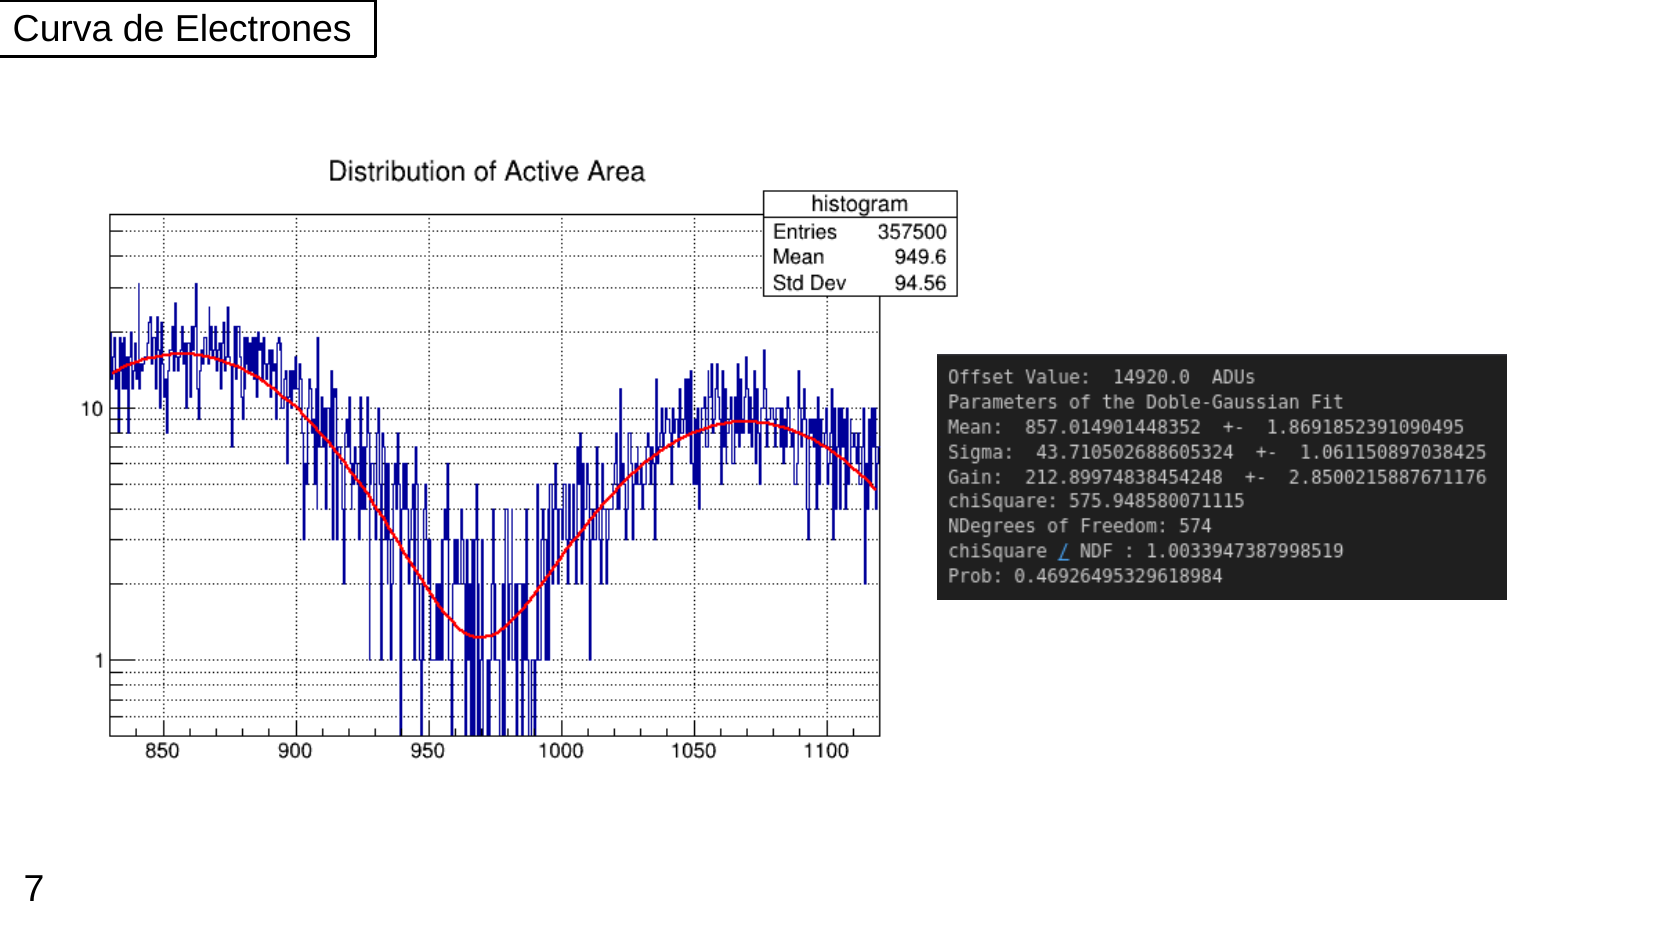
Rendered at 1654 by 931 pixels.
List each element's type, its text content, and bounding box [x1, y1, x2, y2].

picture [14, 149, 1507, 802]
text_box Curva de Electrones [0, 0, 376, 57]
text_box <number> [8, 860, 638, 931]
